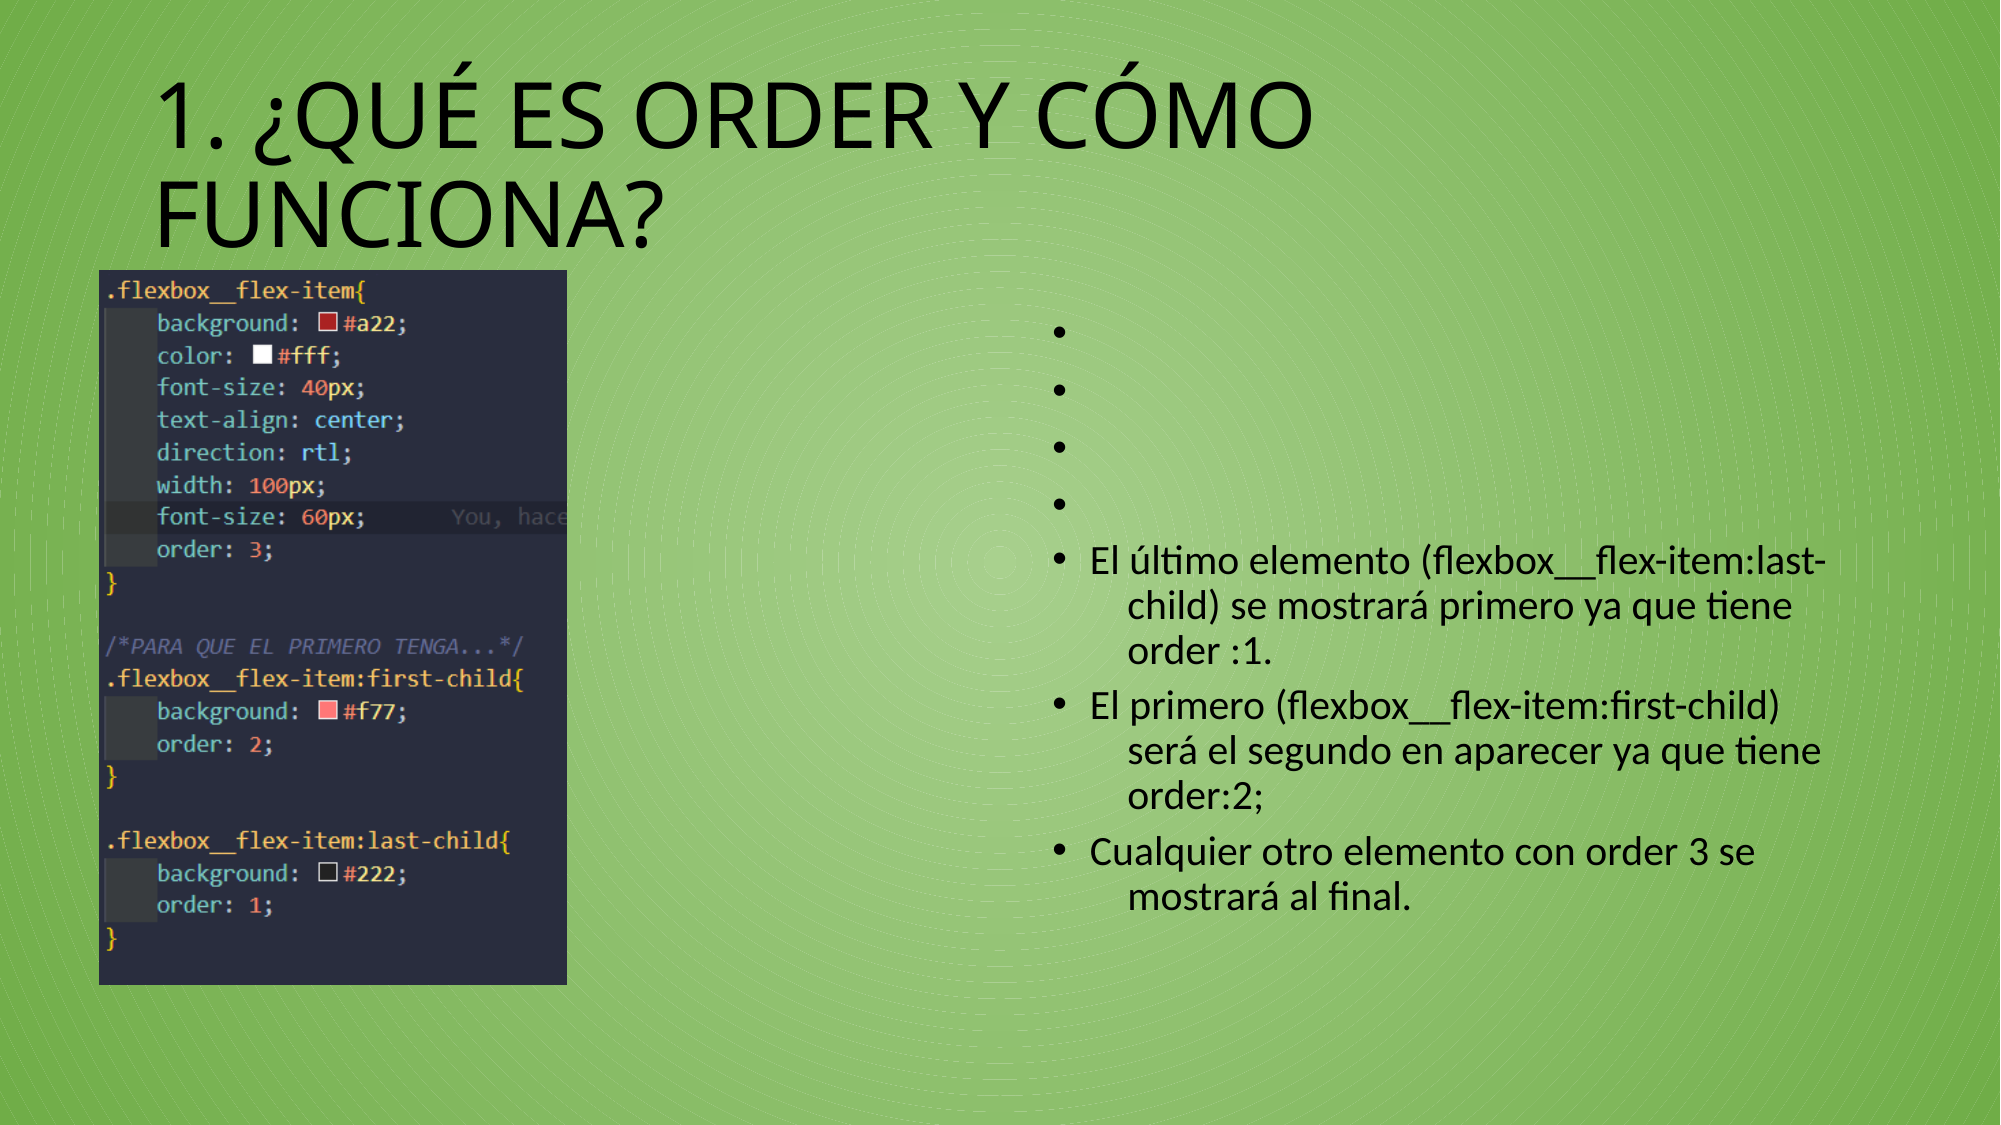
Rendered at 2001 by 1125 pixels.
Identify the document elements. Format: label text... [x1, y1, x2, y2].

picture [99, 270, 567, 985]
title 1. ¿QUÉ ES ORDER Y CÓMO FUNCIONA? [137, 59, 1863, 278]
list El último elemento (flexbox__flex-item:last-child) se mostrará primero ya que tiene order :1. El primero (flexbox__flex-item:first-child) será el segundo en aparecer ya que tiene order:2; Cualquier otro elemento con order 3 se mostrará al final. [137, 299, 1863, 1014]
